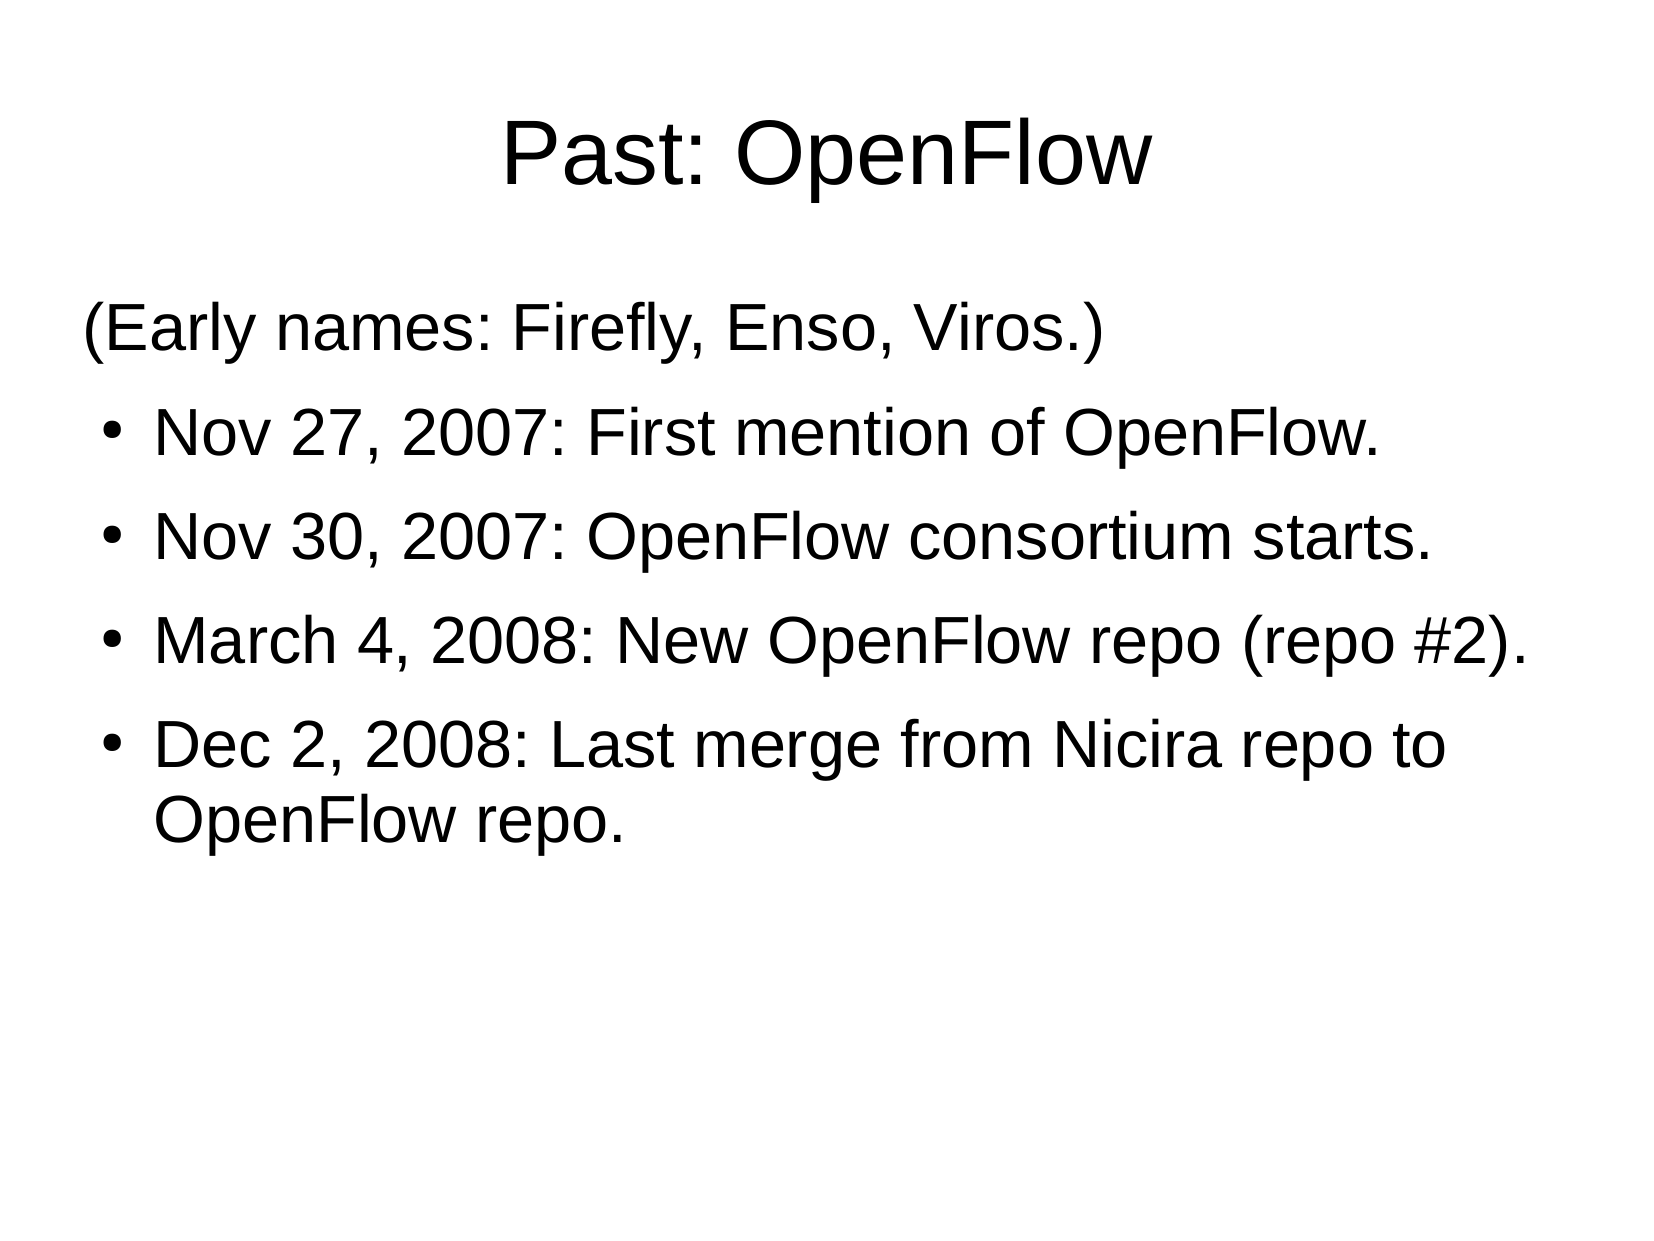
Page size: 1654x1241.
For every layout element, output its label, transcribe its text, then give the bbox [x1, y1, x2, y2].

list (Early names: Firefly, Enso, Viros.) Nov 27, 2007: First mention of OpenFlow. Nov 30, 2007: OpenFlow consortium starts. March 4, 2008: New OpenFlow repo (repo #2). Dec 2, 2008: Last merge from Nicira repo to OpenFlow repo. [82, 290, 1538, 1010]
title Past: OpenFlow [82, 49, 1571, 257]
